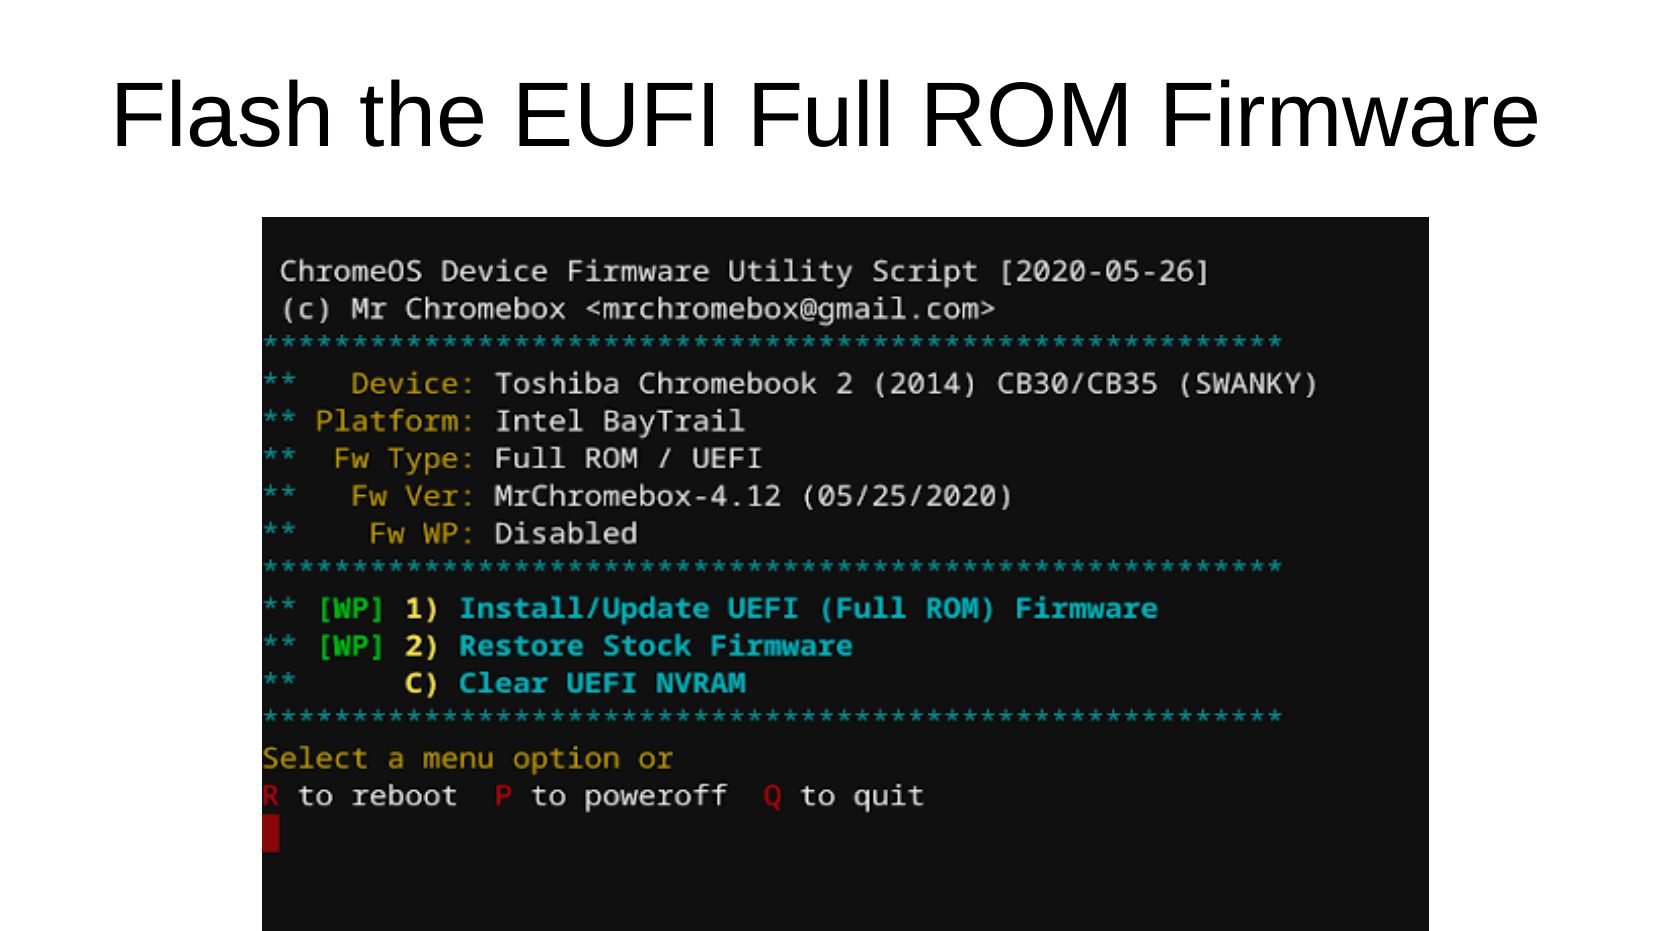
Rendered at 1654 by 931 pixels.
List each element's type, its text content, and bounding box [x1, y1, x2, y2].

picture [262, 217, 1429, 931]
title Flash the EUFI Full ROM Firmware [82, 37, 1571, 193]
